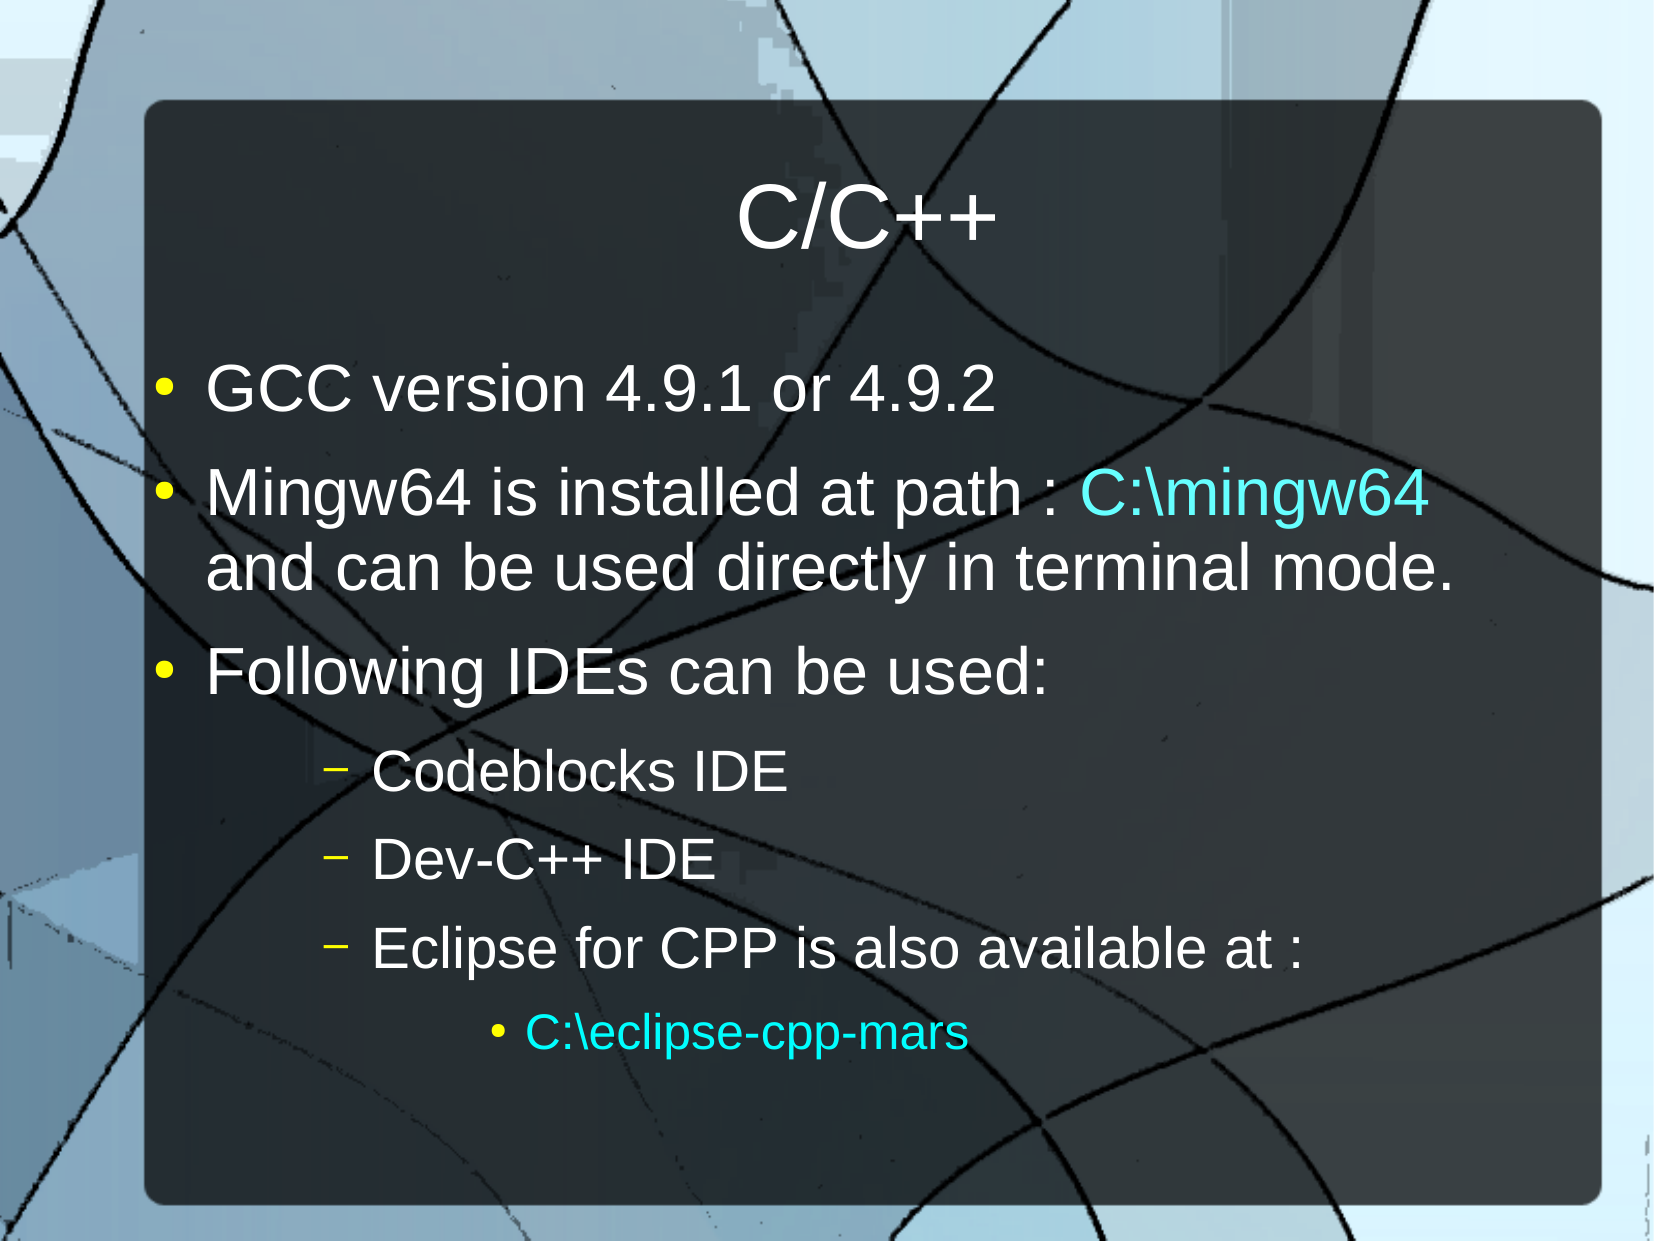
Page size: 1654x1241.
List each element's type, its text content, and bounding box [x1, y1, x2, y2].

picture [0, 0, 1654, 1241]
list GCC version 4.9.1 or 4.9.2 Mingw64 is installed at path : C:\mingw64 and can be used directly in terminal mode. Following IDEs can be used: Codeblocks IDE Dev-C++ IDE Eclipse for CPP is also available at : C:\eclipse-cpp-mars [134, 350, 1516, 1133]
title C/C++ [159, 108, 1583, 325]
